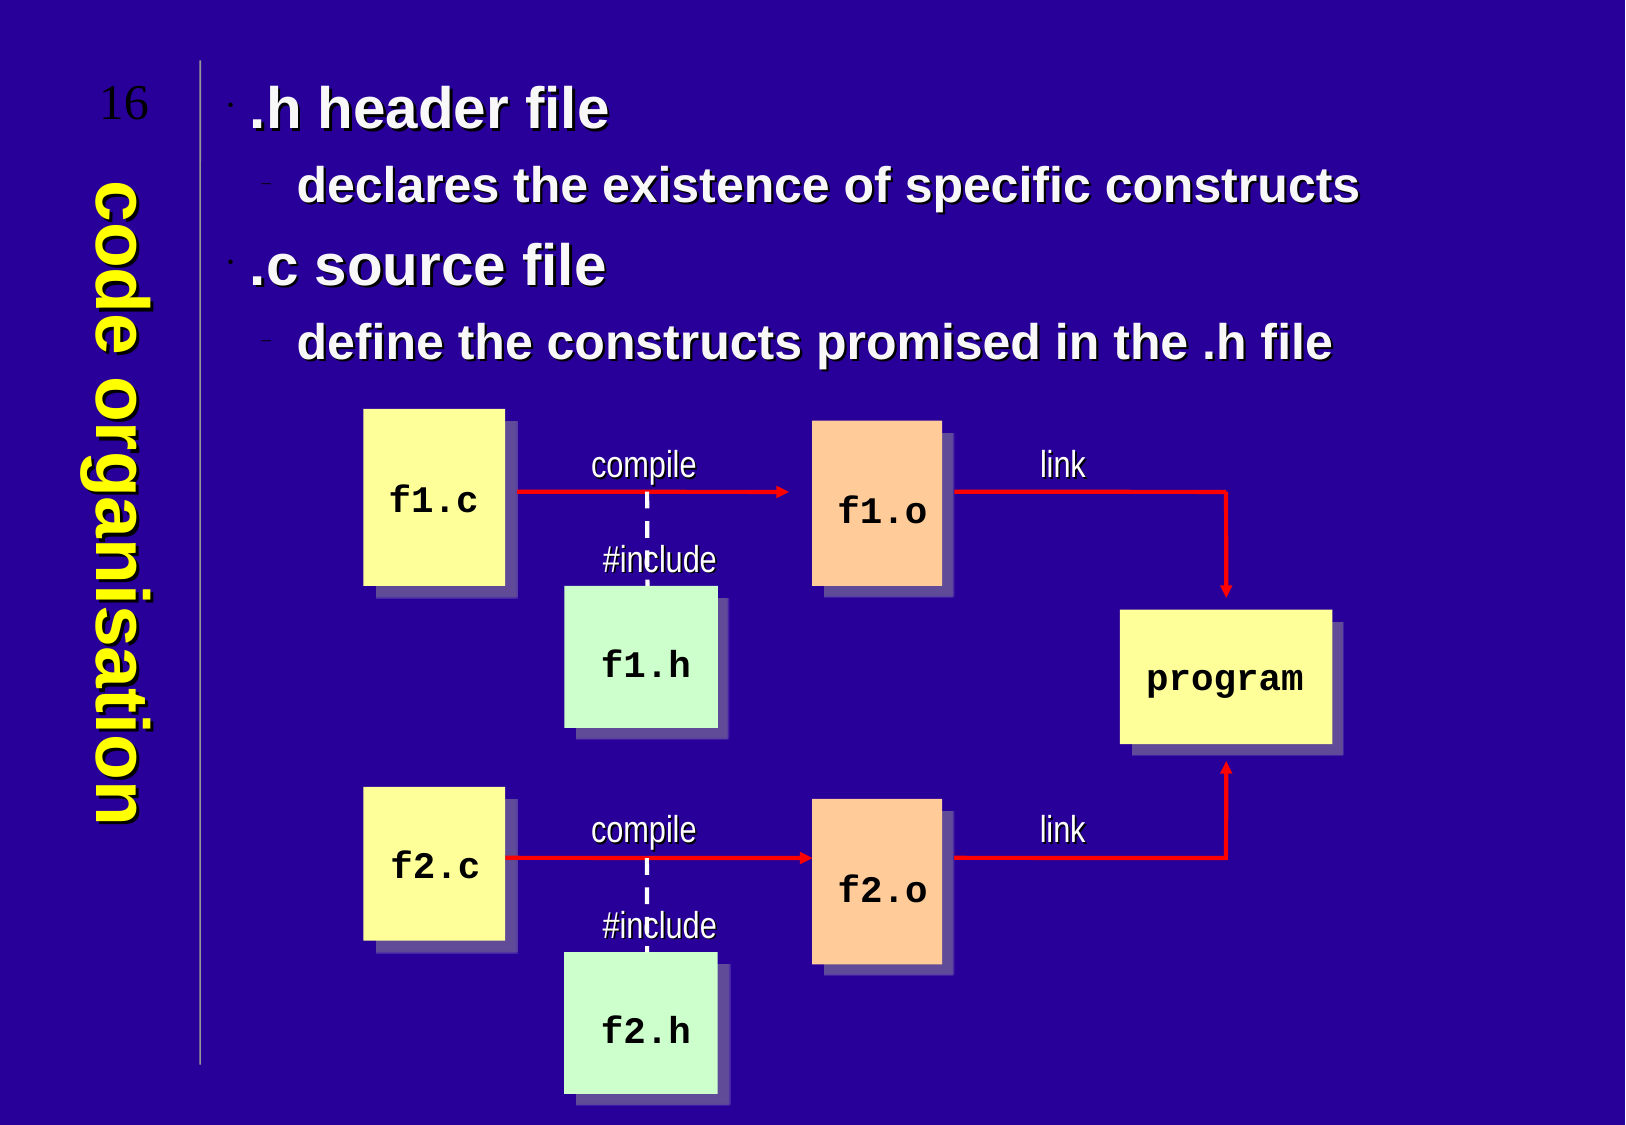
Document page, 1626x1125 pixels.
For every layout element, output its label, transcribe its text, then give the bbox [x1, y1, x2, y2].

text_box program [1131, 645, 1319, 706]
text_box [564, 585, 718, 728]
text_box compile [576, 797, 886, 859]
text_box f1.c [373, 466, 494, 528]
list .h header file declares the existence of specific constructs .c source file define the constructs promised in the .h file [212, 62, 1625, 1063]
text_box [1119, 609, 1333, 745]
text_box f2.o [822, 856, 943, 918]
text_box [886, 798, 943, 856]
text_box #include [587, 893, 916, 954]
text_box #include [588, 527, 886, 588]
text_box [812, 859, 822, 893]
text_box [564, 952, 718, 1094]
text_box link [1025, 432, 1191, 489]
text_box [363, 786, 506, 941]
text_box compile [576, 432, 916, 493]
text_box f1.o [822, 478, 943, 540]
text_box f2.c [375, 833, 496, 894]
title code organisation [17, 165, 235, 1081]
text_box f2.h [586, 998, 706, 1059]
text_box [812, 918, 943, 965]
text_box f1.h [586, 632, 706, 693]
text_box f2.o [912, 885, 920, 899]
text_box link [1025, 797, 1191, 859]
